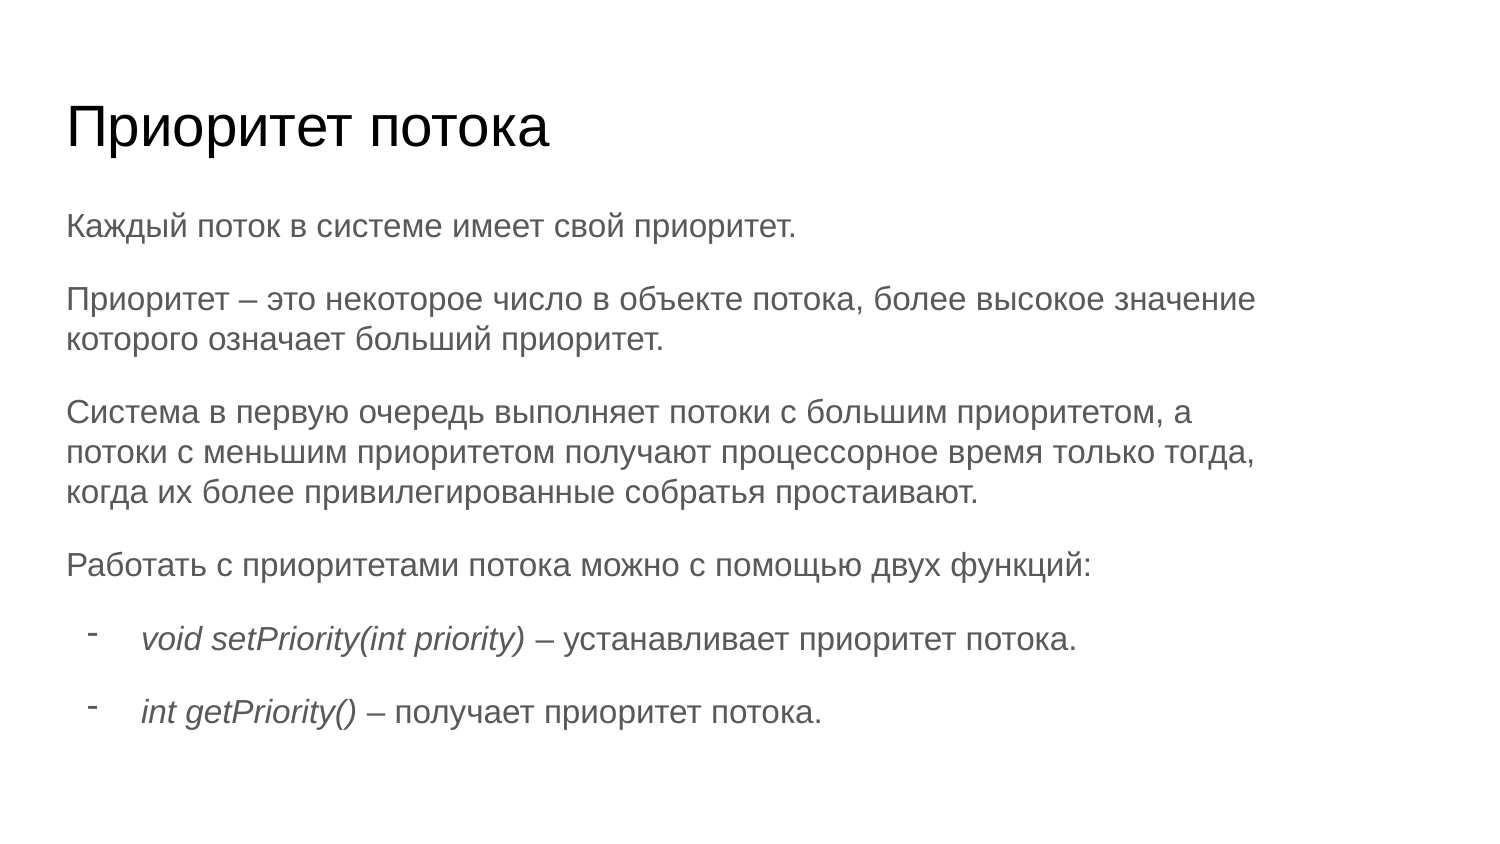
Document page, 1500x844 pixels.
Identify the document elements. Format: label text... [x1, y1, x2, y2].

title Приоритет потока [51, 72, 1449, 167]
list Каждый поток в системе имеет свой приоритет. Приоритет – это некоторое число в объекте потока, более высокое значение которого означает больший приоритет. Система в первую очередь выполняет потоки с большим приоритетом, а потоки с меньшим приоритетом получают процессорное время только тогда, когда их более привилегированные собратья простаивают. Работать с приоритетами потока можно с помощью двух функций: void setPriority(int priority) – устанавливает приоритет потока. int getPriority() – получает приоритет потока. [51, 189, 1284, 750]
